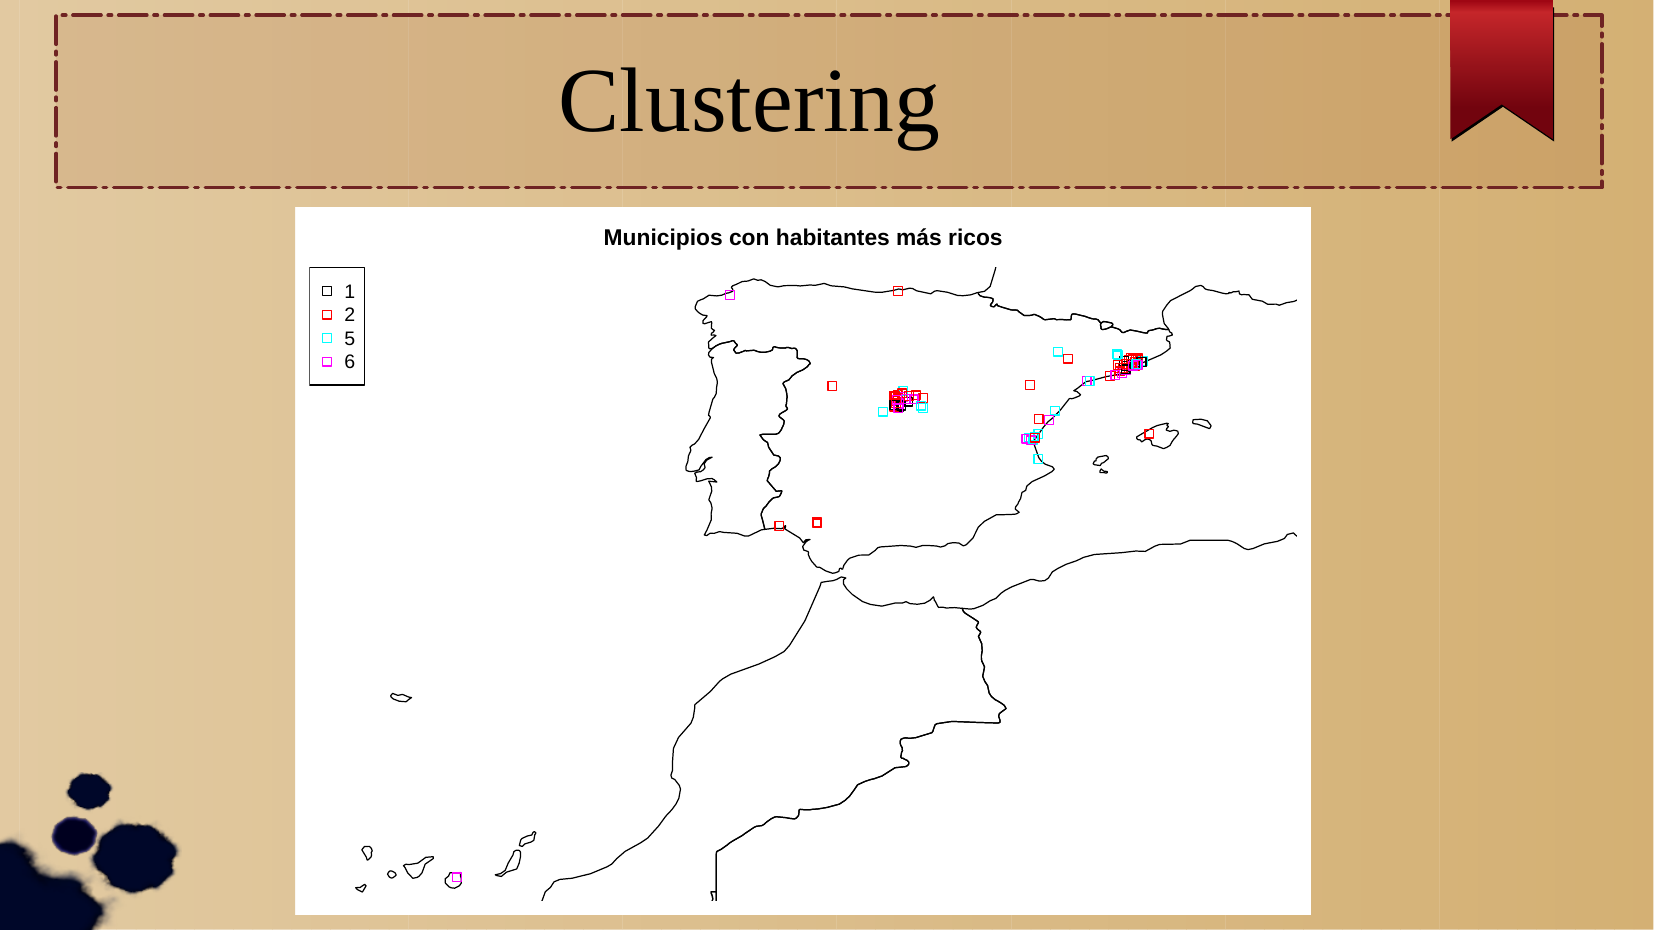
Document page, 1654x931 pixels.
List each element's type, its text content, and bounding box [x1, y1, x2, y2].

title Clustering [59, 11, 1441, 189]
picture [295, 206, 1312, 915]
